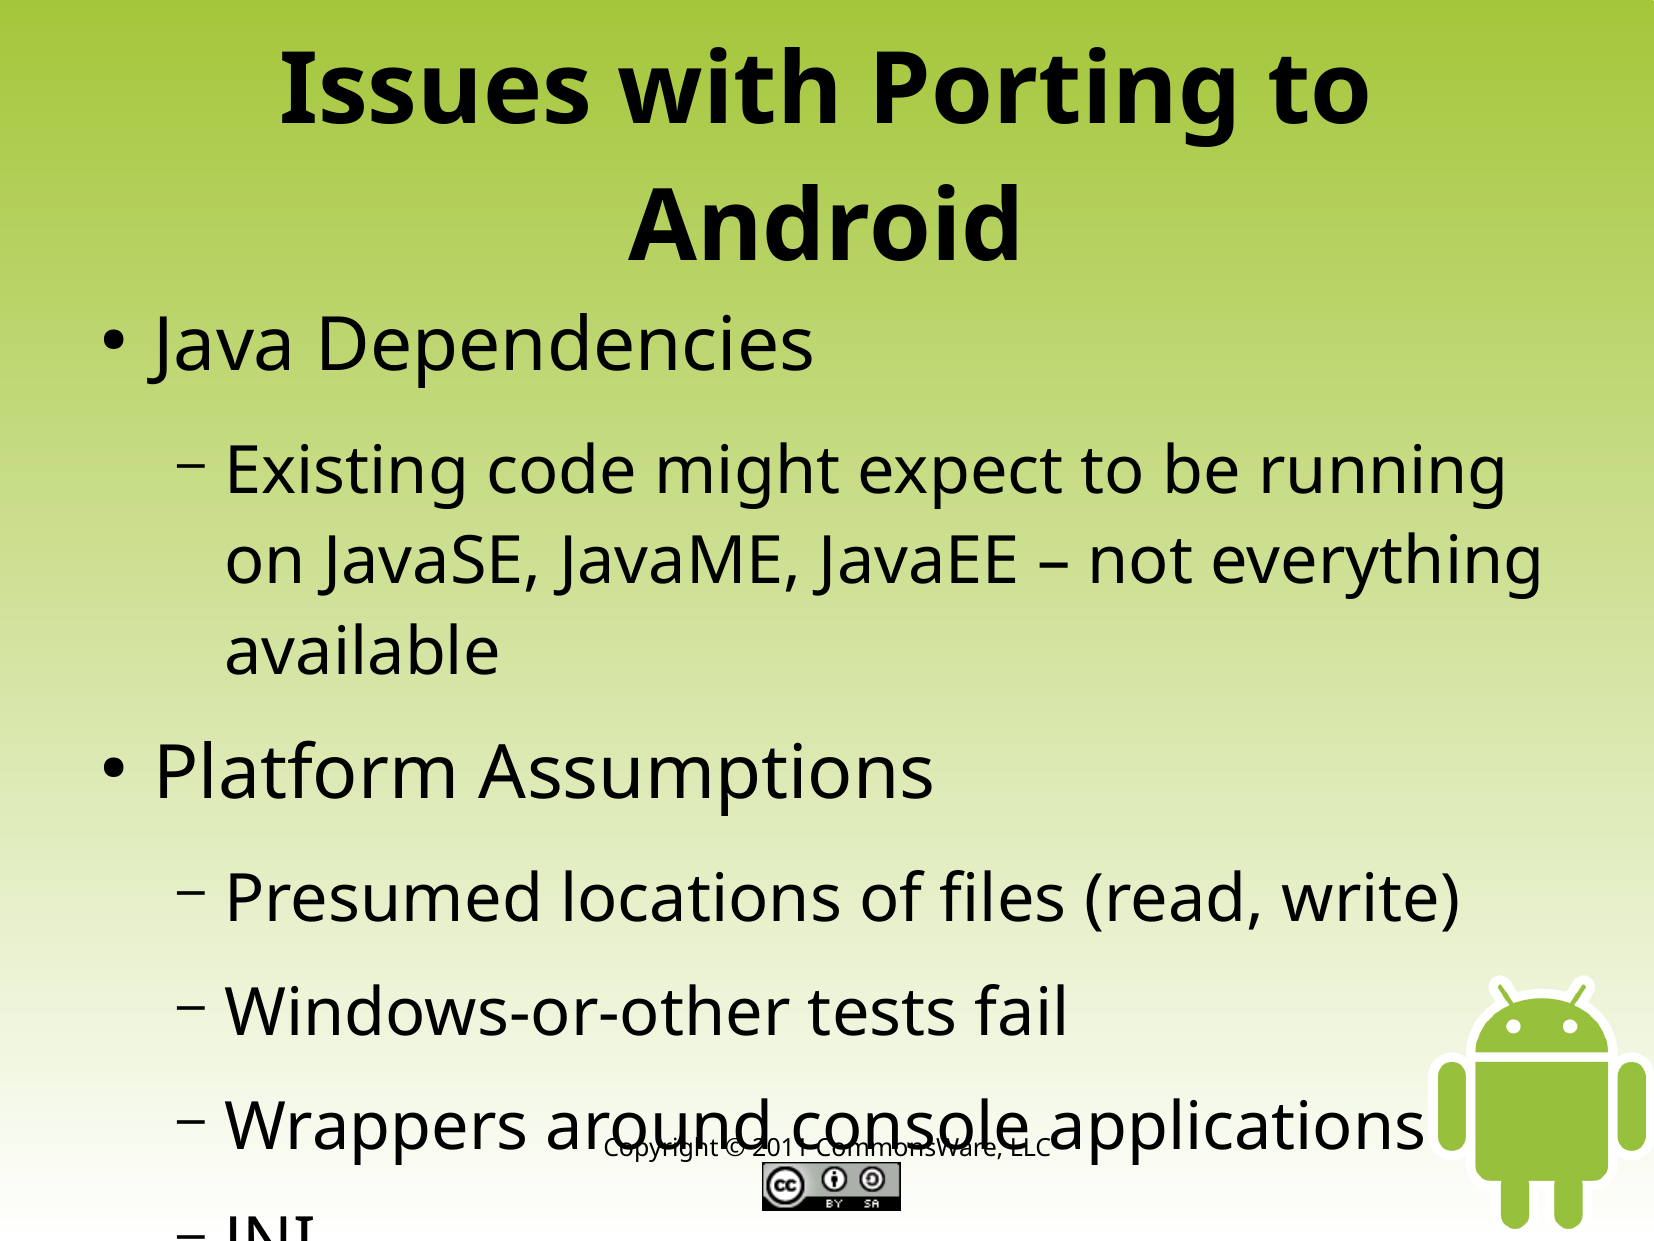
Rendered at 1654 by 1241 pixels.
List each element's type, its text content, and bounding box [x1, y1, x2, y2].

title Issues with Porting to Android [82, 49, 1571, 257]
list Java Dependencies Existing code might expect to be running on JavaSE, JavaME, JavaEE – not everything available Platform Assumptions Presumed locations of files (read, write) Windows-or-other tests fail Wrappers around console applications JNI [82, 290, 1571, 1194]
picture [762, 1194, 901, 1211]
picture [1428, 975, 1654, 1238]
